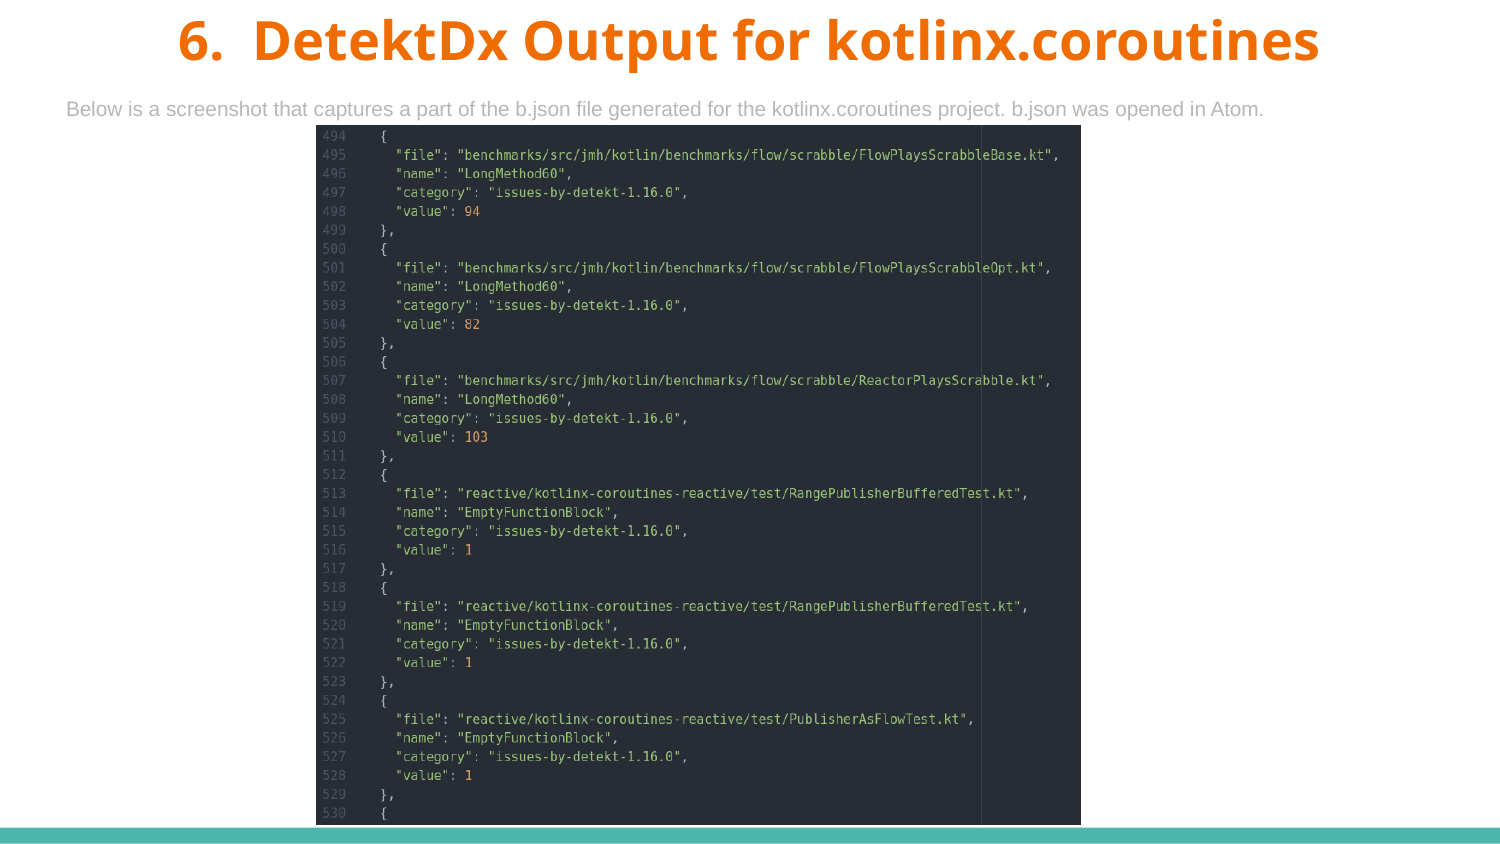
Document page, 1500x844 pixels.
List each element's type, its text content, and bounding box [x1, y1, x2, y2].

title 6. DetektDx Output for kotlinx.coroutines [51, 0, 1449, 55]
text_box Below is a screenshot that captures a part of the b.json file generated for the kotlinx.coroutines project. b.json was opened in Atom. [51, 55, 1449, 136]
picture [316, 125, 1081, 826]
